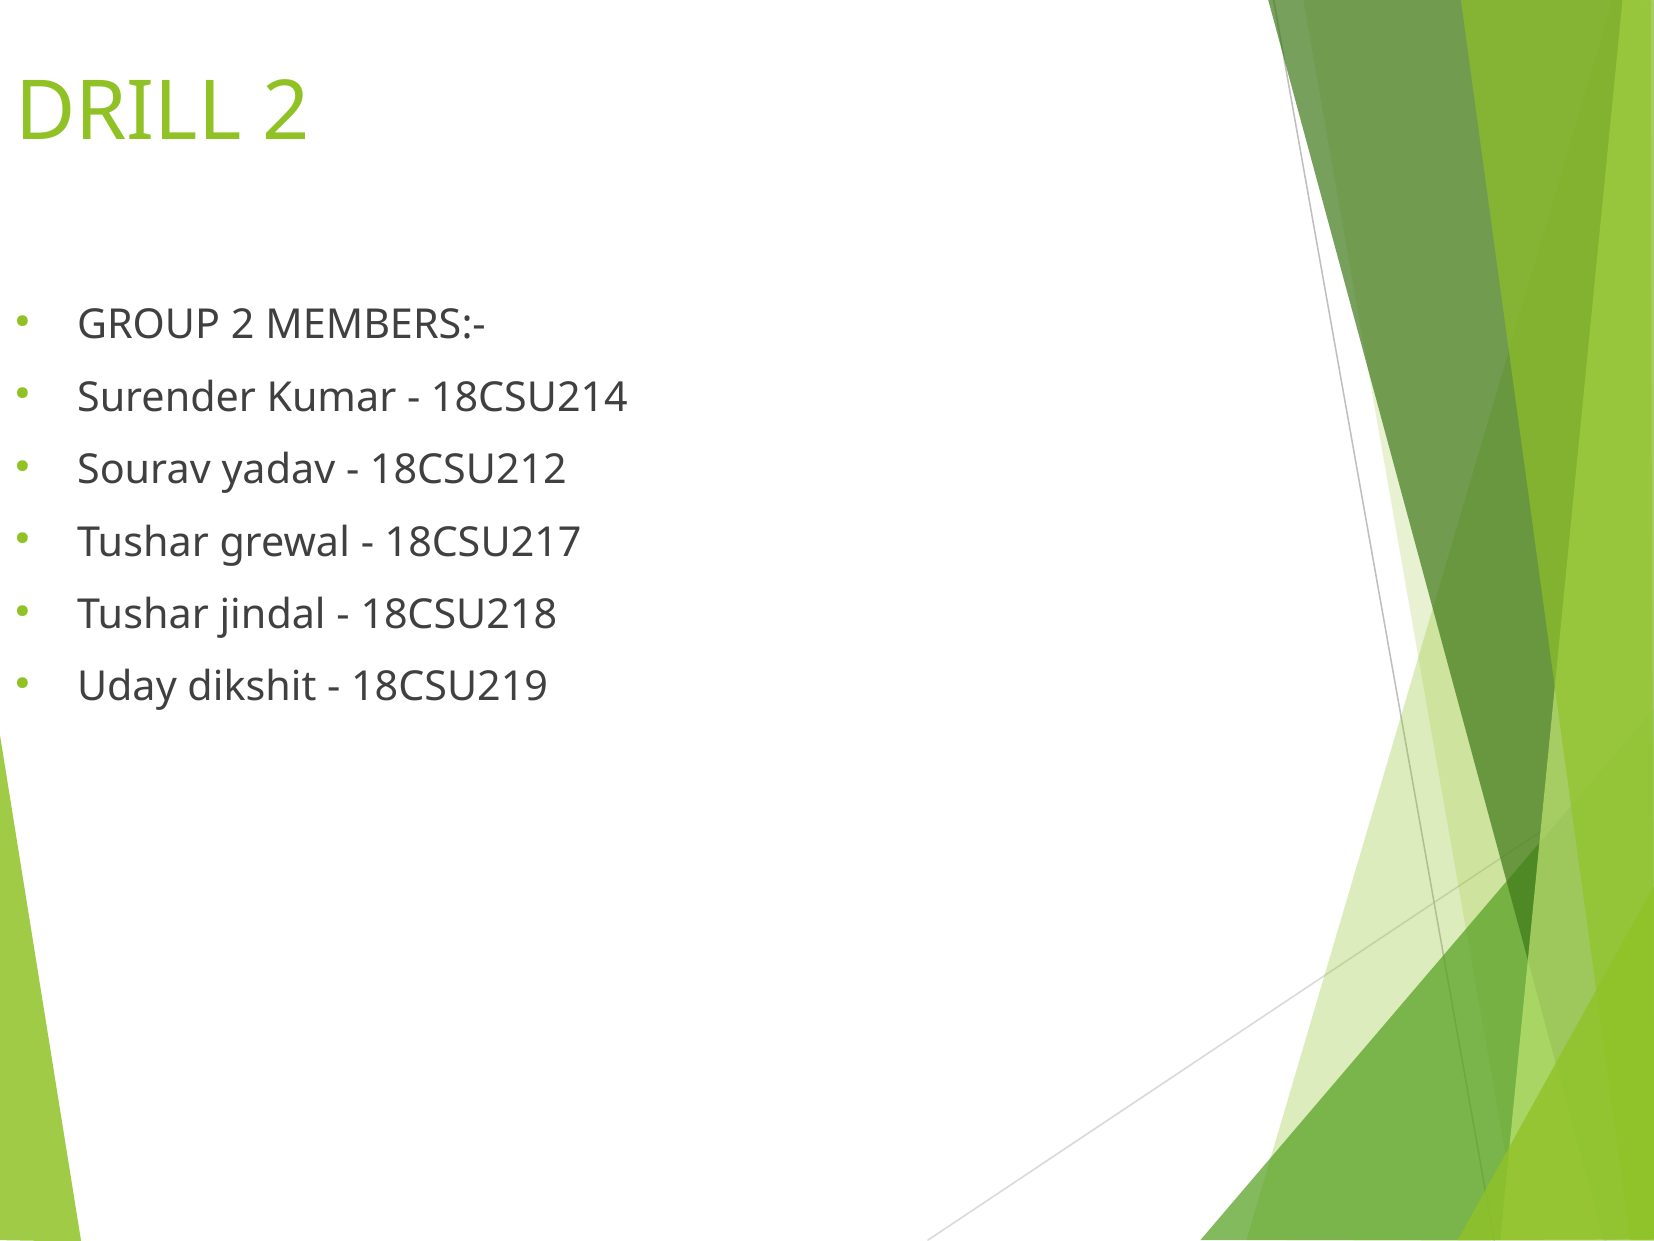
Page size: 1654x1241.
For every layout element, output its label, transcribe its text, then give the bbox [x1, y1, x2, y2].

title DRILL 2 [0, 49, 1489, 257]
list GROUP 2 MEMBERS:- Surender Kumar - 18CSU214 Sourav yadav - 18CSU212 Tushar grewal - 18CSU217 Tushar jindal - 18CSU218 Uday dikshit - 18CSU219 [0, 290, 1489, 1010]
